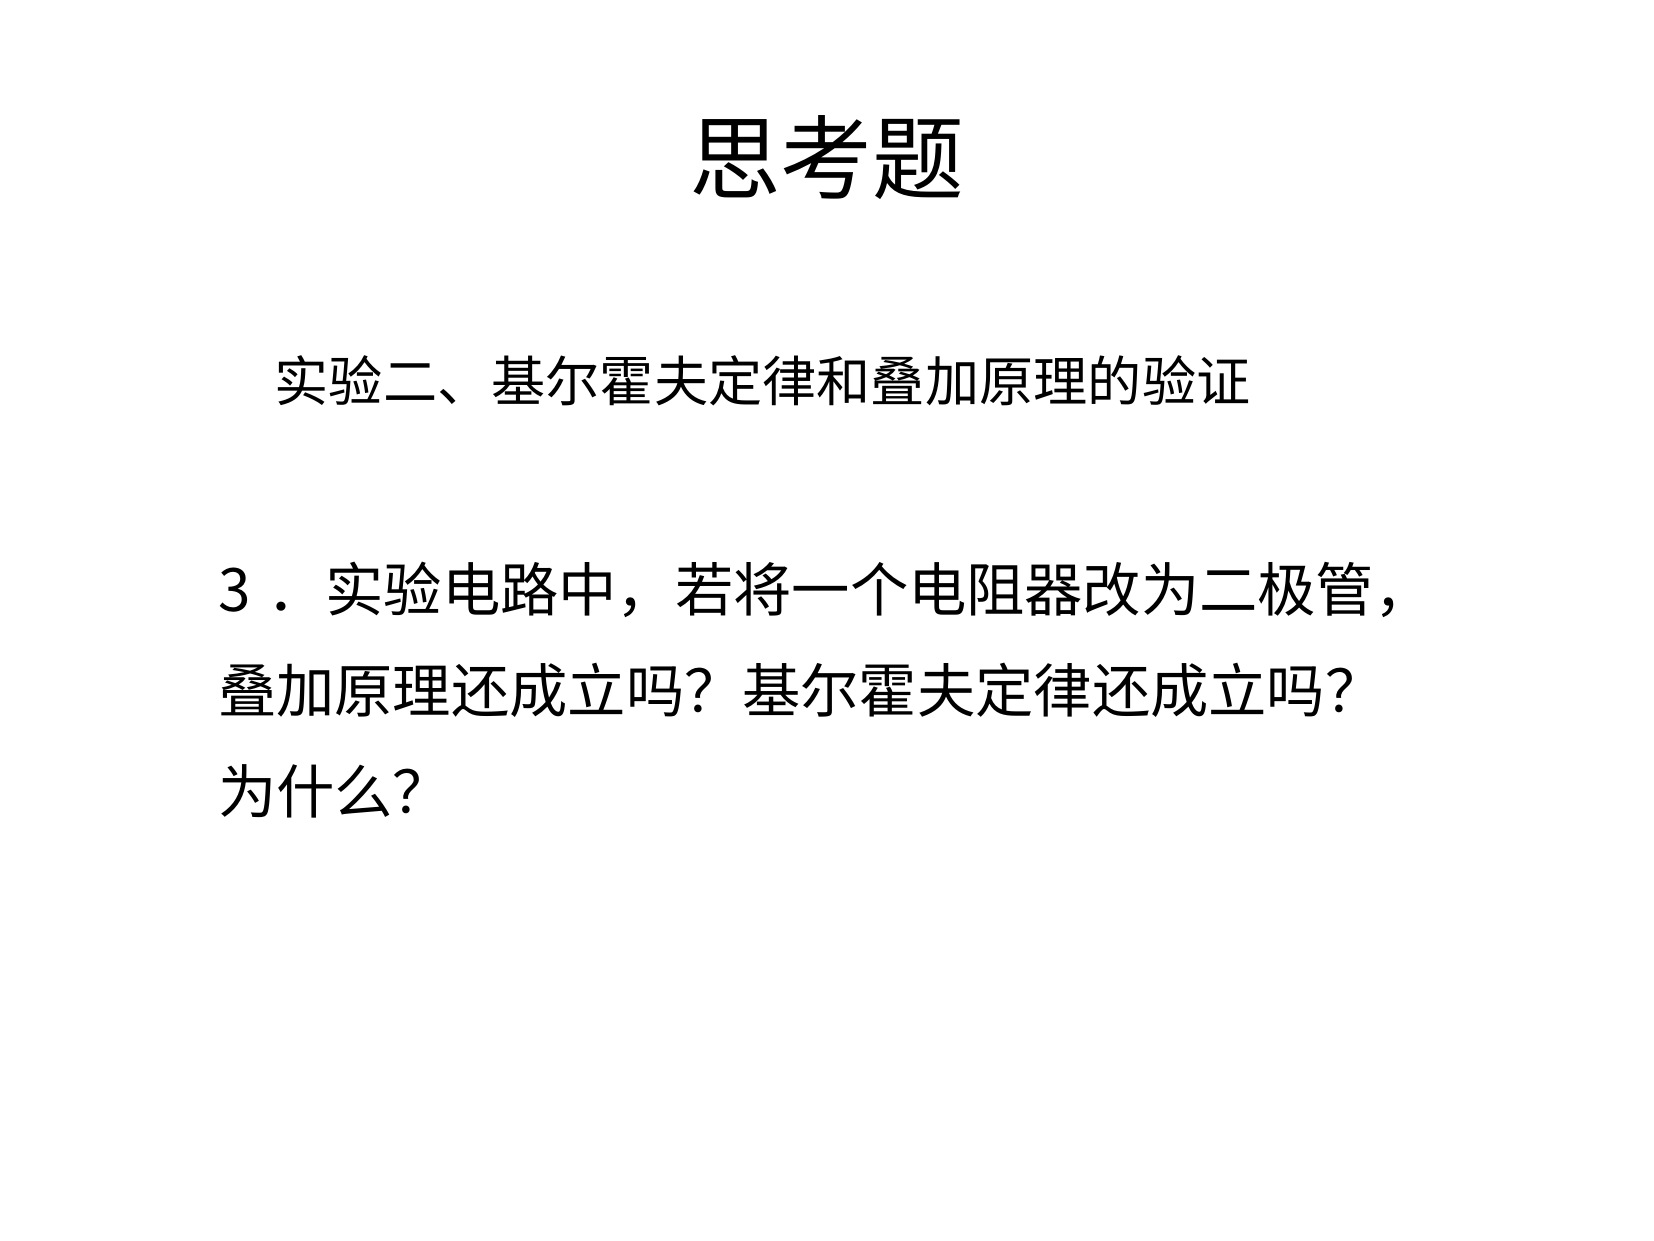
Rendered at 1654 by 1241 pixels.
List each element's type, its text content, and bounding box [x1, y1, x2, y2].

text_box 3．实验电路中，若将一个电阻器改为二极管，叠加原理还成立吗？基尔霍夫定律还成立吗？为什么？ [200, 519, 1441, 812]
text_box 实验二、基尔霍夫定律和叠加原理的验证 [259, 330, 1418, 418]
title 思考题 [82, 49, 1571, 257]
